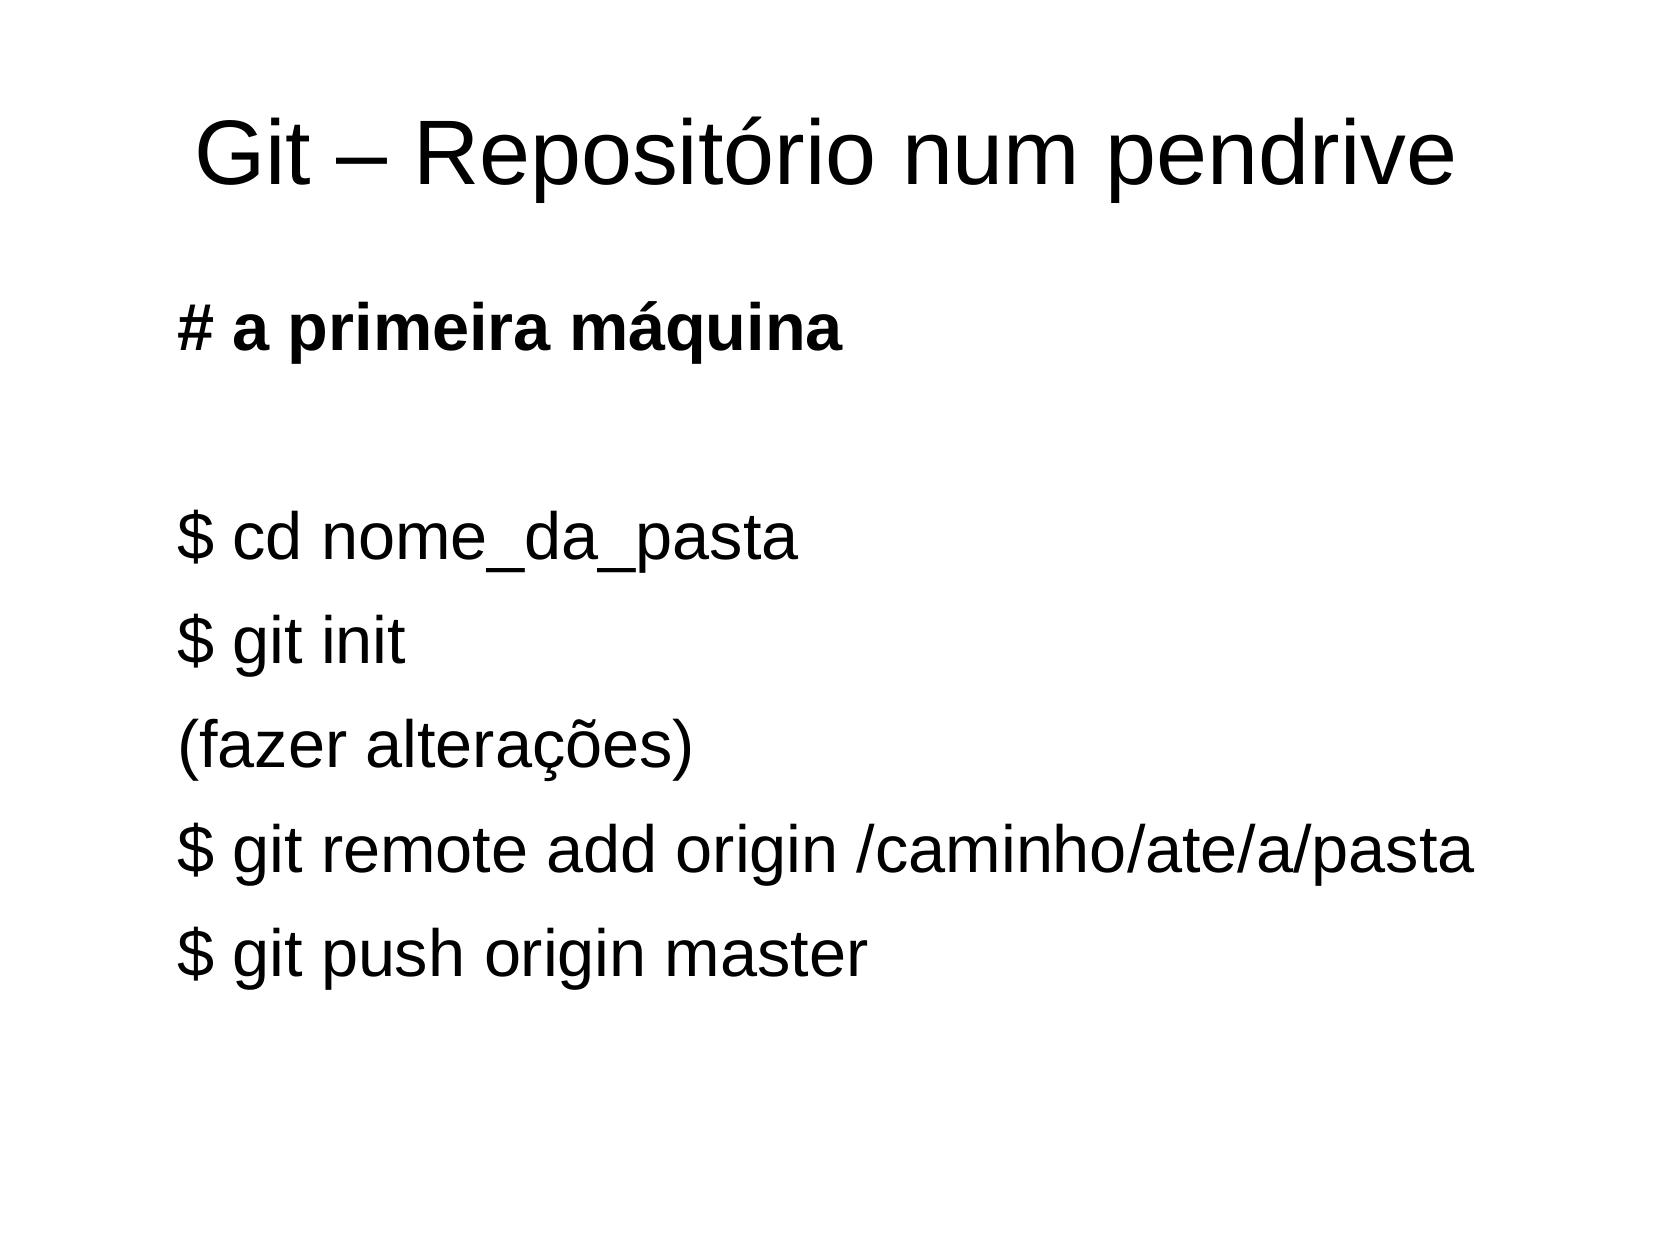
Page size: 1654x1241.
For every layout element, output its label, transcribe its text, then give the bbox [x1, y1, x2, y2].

list # a primeira máquina $ cd nome_da_pasta $ git init (fazer alterações) $ git remote add origin /caminho/ate/a/pasta $ git push origin master [106, 290, 1572, 1158]
title Git – Repositório num pendrive [82, 49, 1571, 257]
